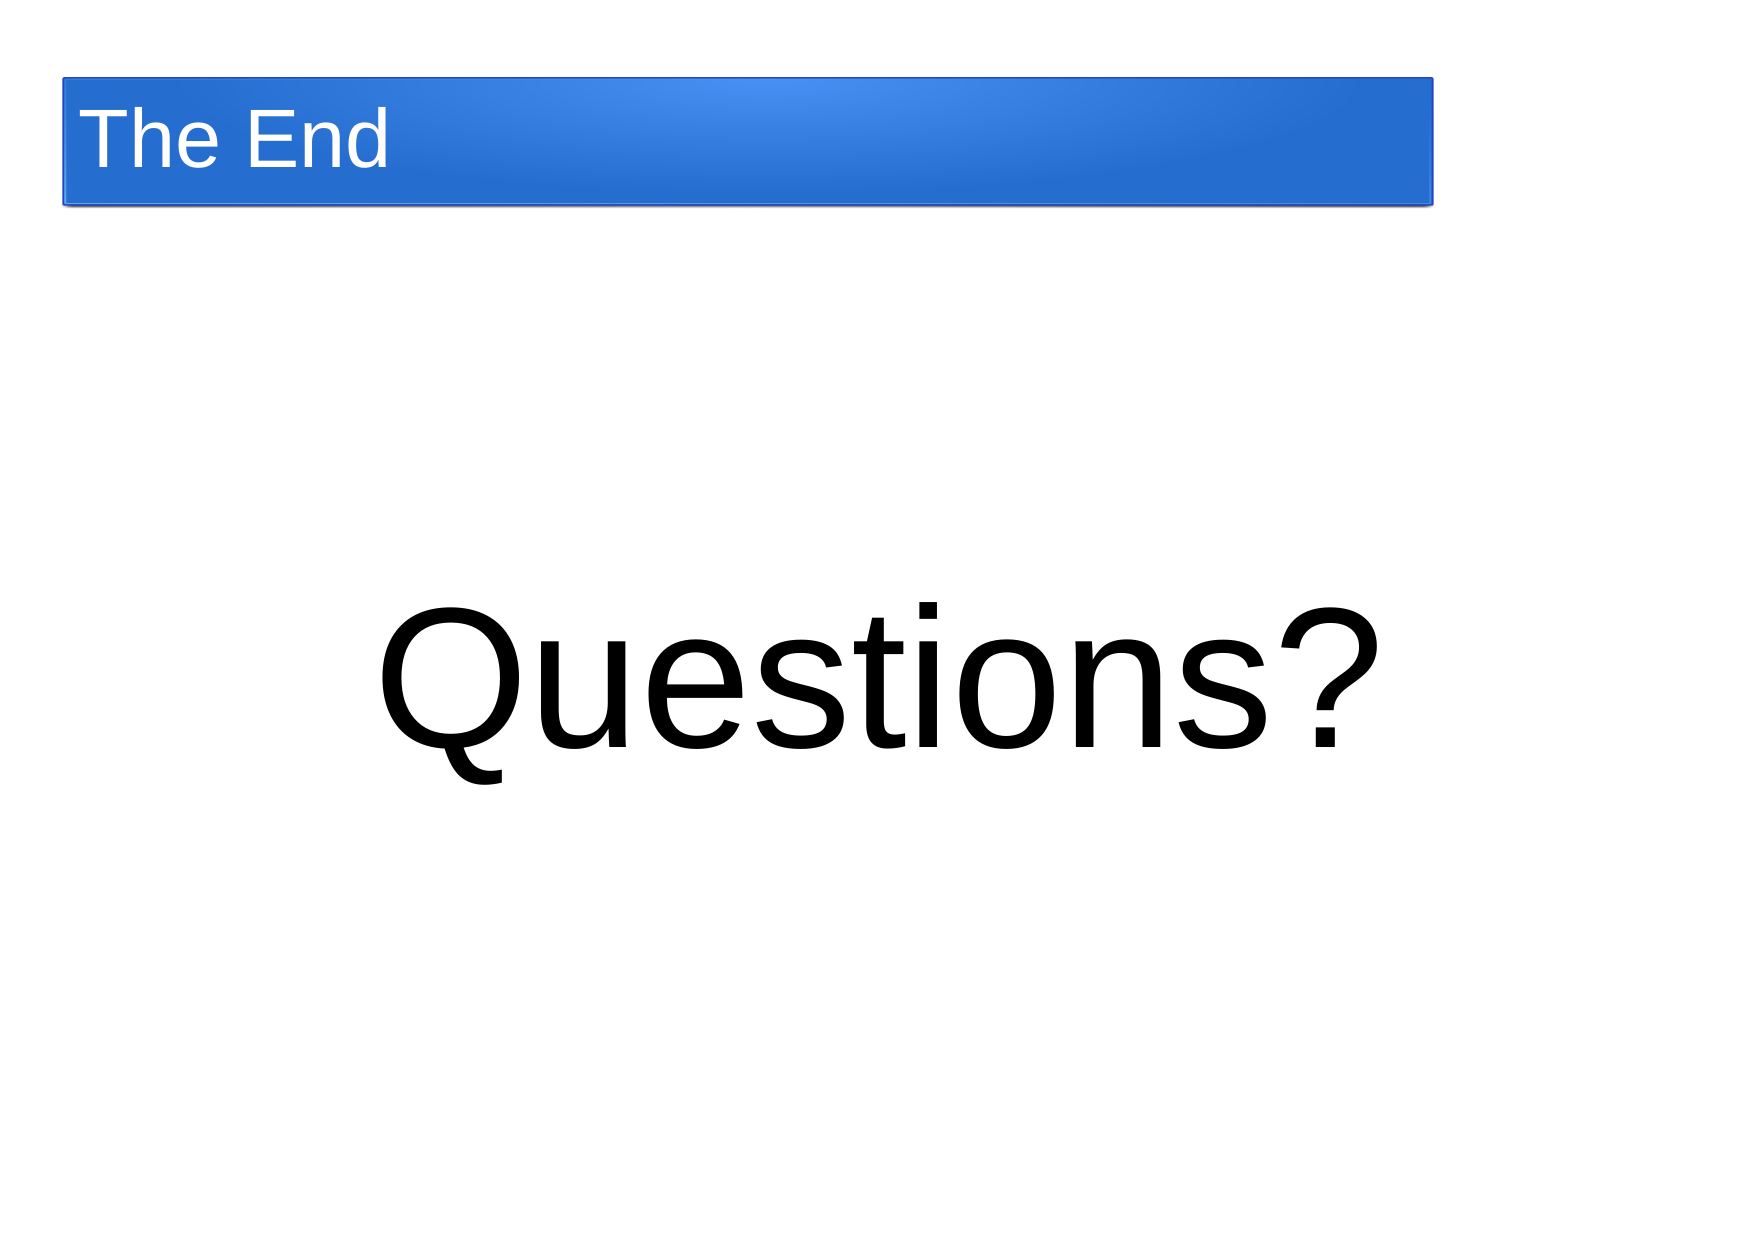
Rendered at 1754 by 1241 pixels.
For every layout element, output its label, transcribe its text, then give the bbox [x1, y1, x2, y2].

picture [58, 77, 1439, 209]
text_box Questions? [58, 247, 1701, 1110]
title The End [78, 80, 1429, 198]
